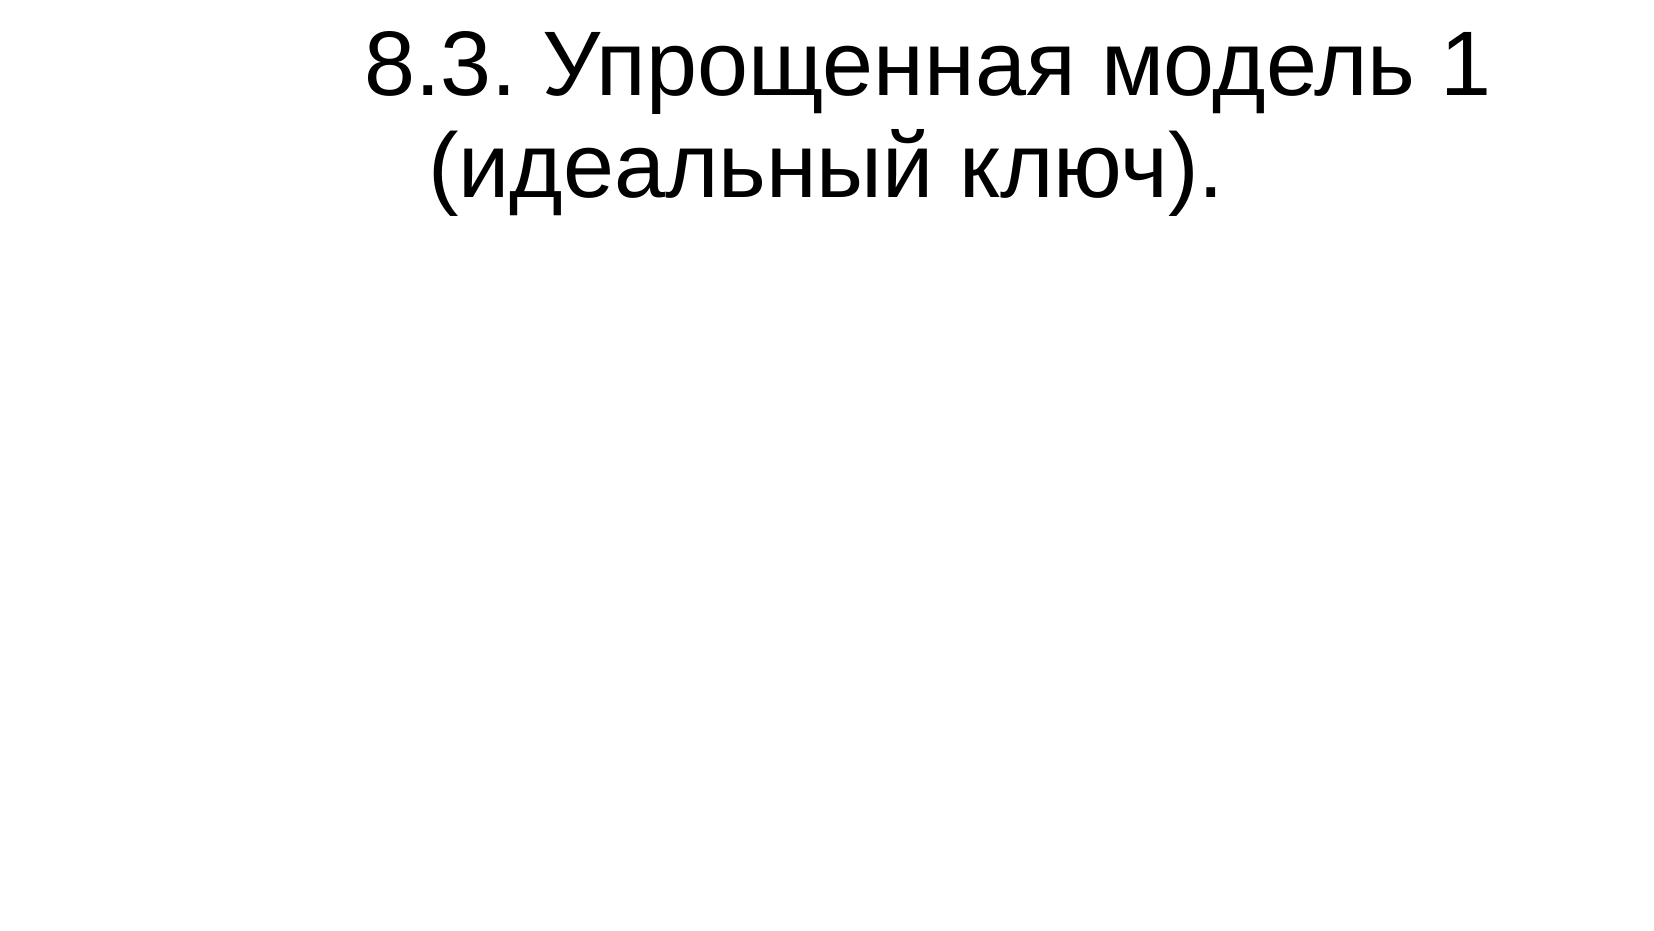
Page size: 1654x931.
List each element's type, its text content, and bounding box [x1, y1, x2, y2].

title 8.3. Упрощенная модель 1 (идеальный ключ). [82, 12, 1571, 218]
